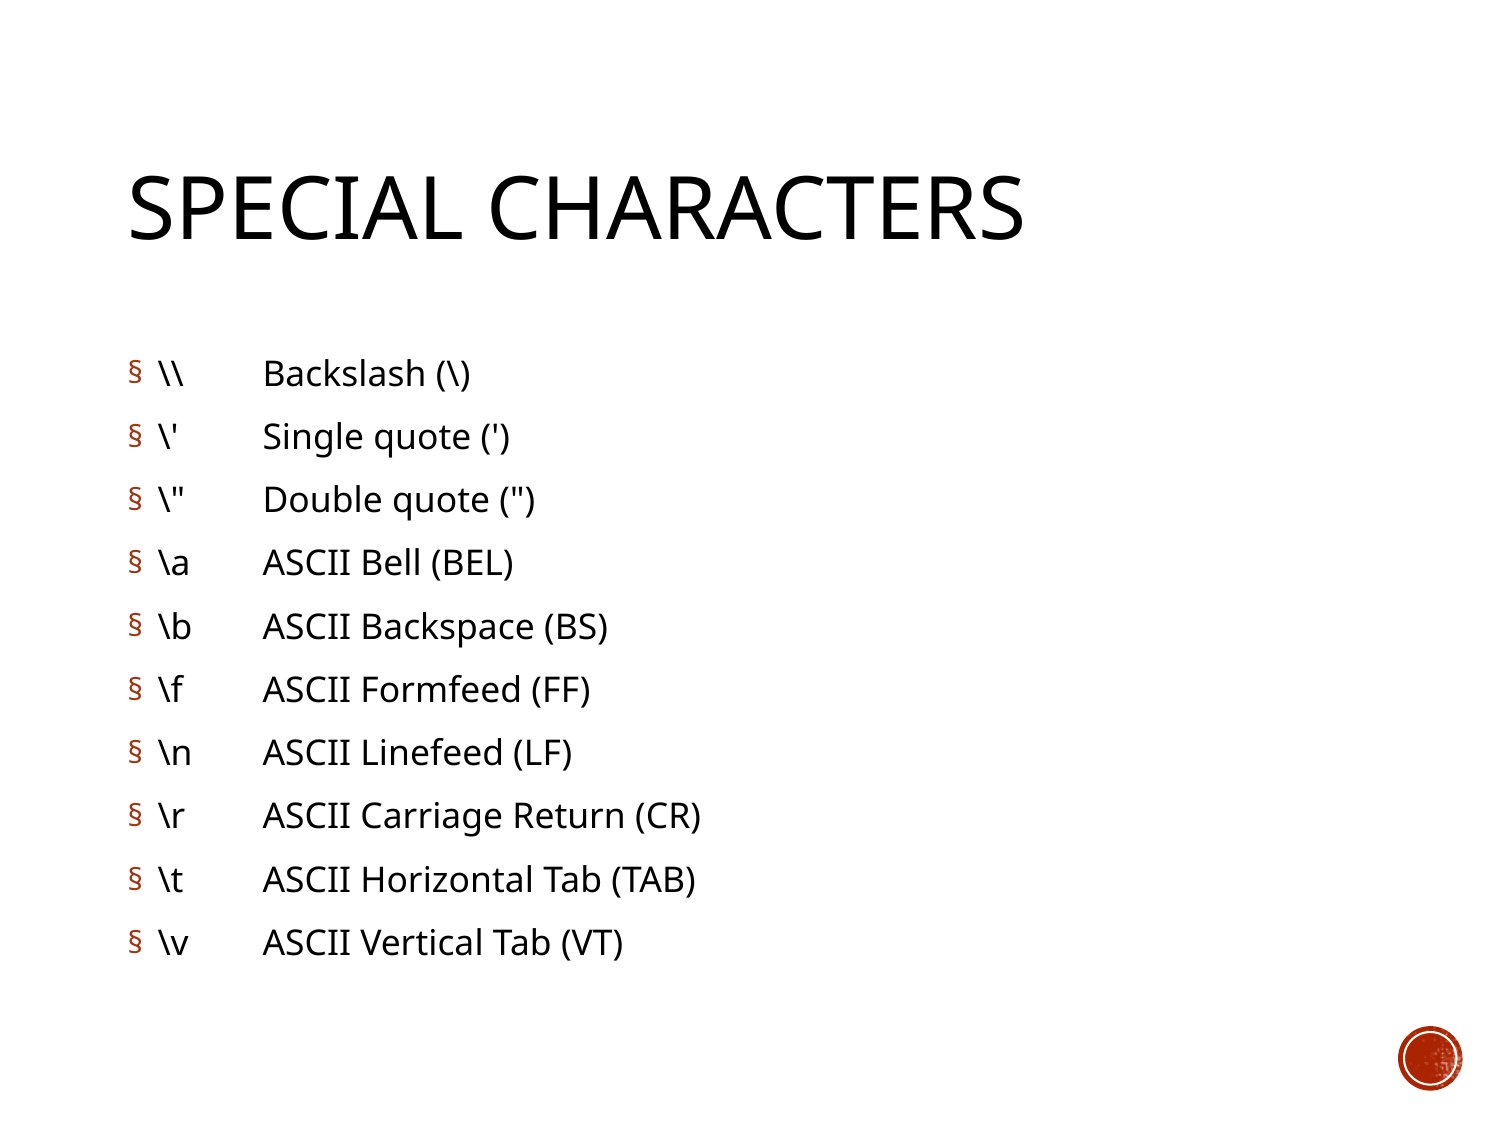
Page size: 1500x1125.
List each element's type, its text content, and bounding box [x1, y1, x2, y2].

title Special Characters [112, 79, 1388, 344]
list \\ Backslash (\) \' Single quote (') \" Double quote (") \a ASCII Bell (BEL) \b ASCII Backspace (BS) \f ASCII Formfeed (FF) \n ASCII Linefeed (LF) \r ASCII Carriage Return (CR) \t ASCII Horizontal Tab (TAB) \v ASCII Vertical Tab (VT) [112, 348, 1388, 1013]
